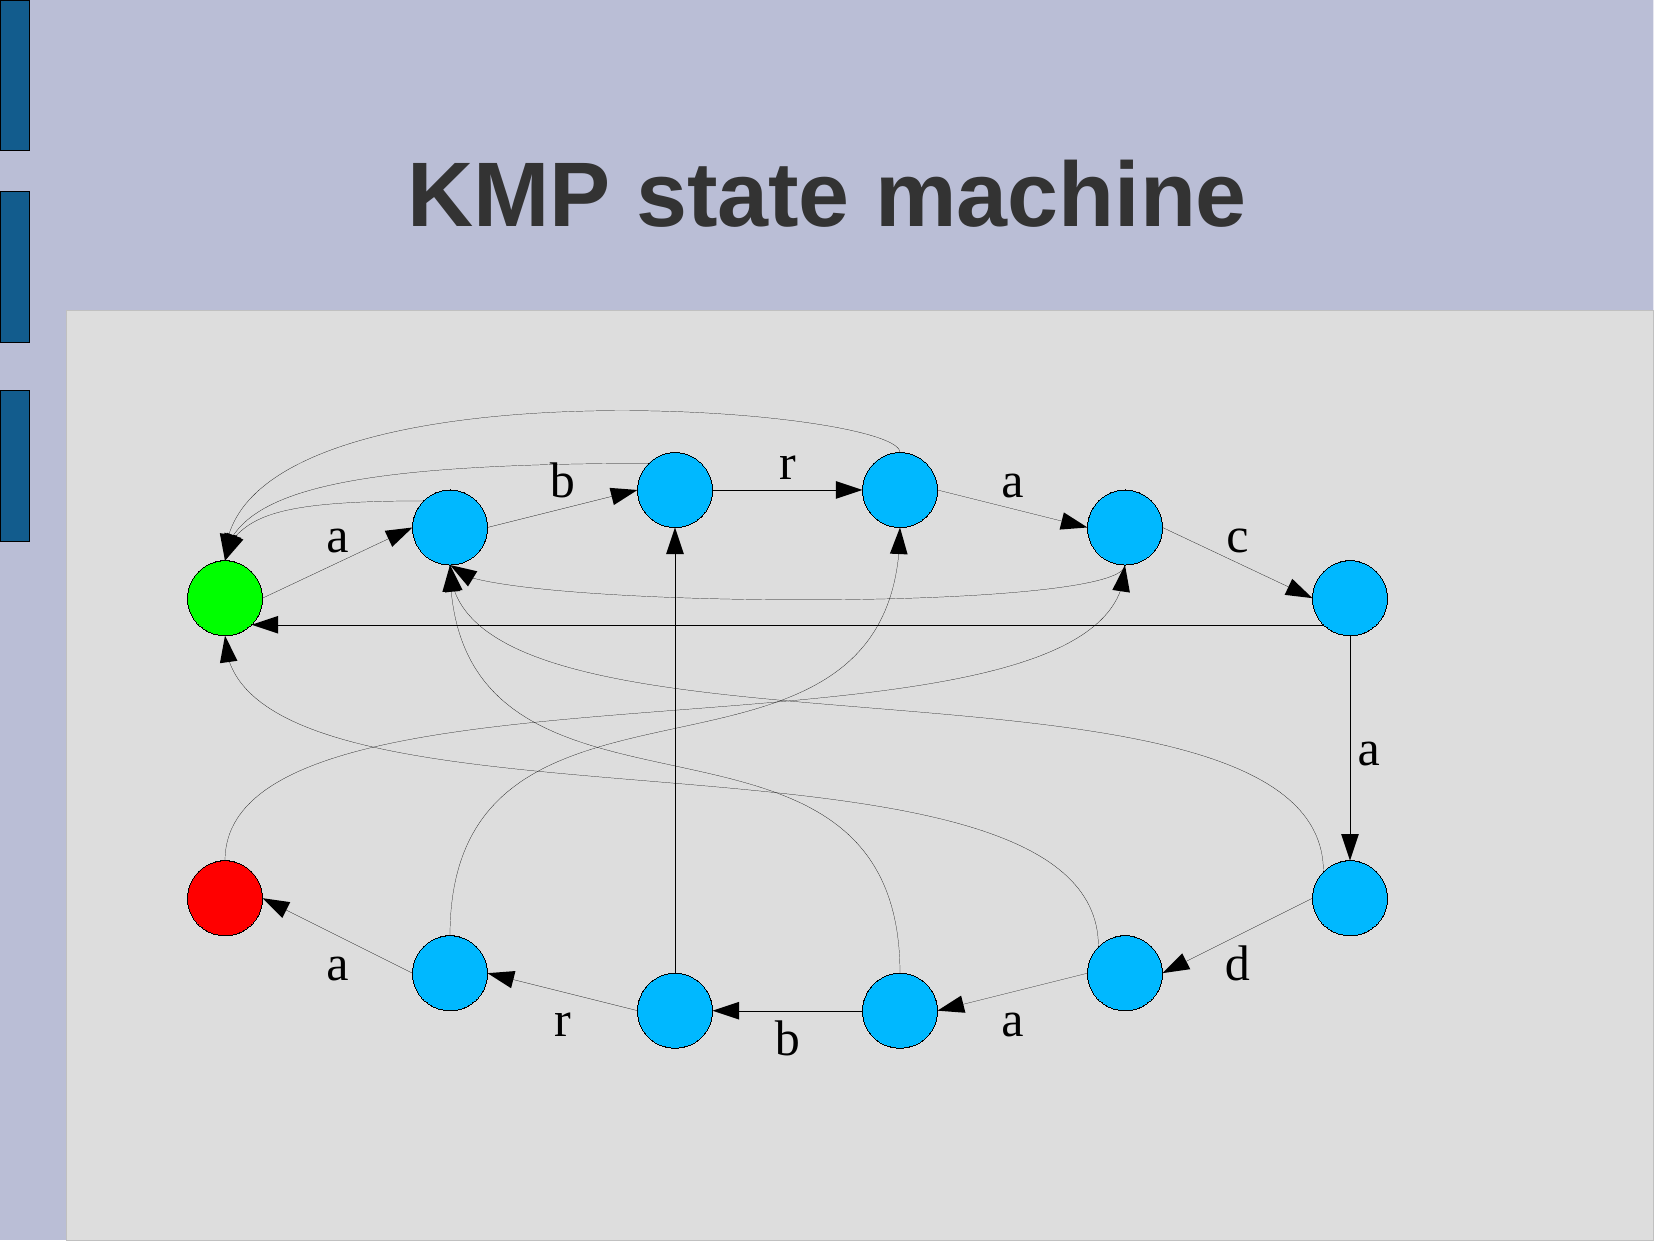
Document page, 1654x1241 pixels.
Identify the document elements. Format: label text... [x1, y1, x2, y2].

text_box [187, 560, 263, 636]
text_box [1087, 935, 1163, 1011]
title KMP state machine [121, 91, 1534, 299]
text_box [862, 973, 938, 1049]
text_box [412, 489, 488, 565]
text_box [187, 860, 263, 936]
text_box [637, 452, 713, 528]
text_box [637, 973, 713, 1049]
text_box [1312, 860, 1388, 936]
text_box [1087, 489, 1163, 565]
text_box [862, 452, 938, 528]
text_box [1312, 560, 1388, 636]
text_box [412, 935, 488, 1011]
